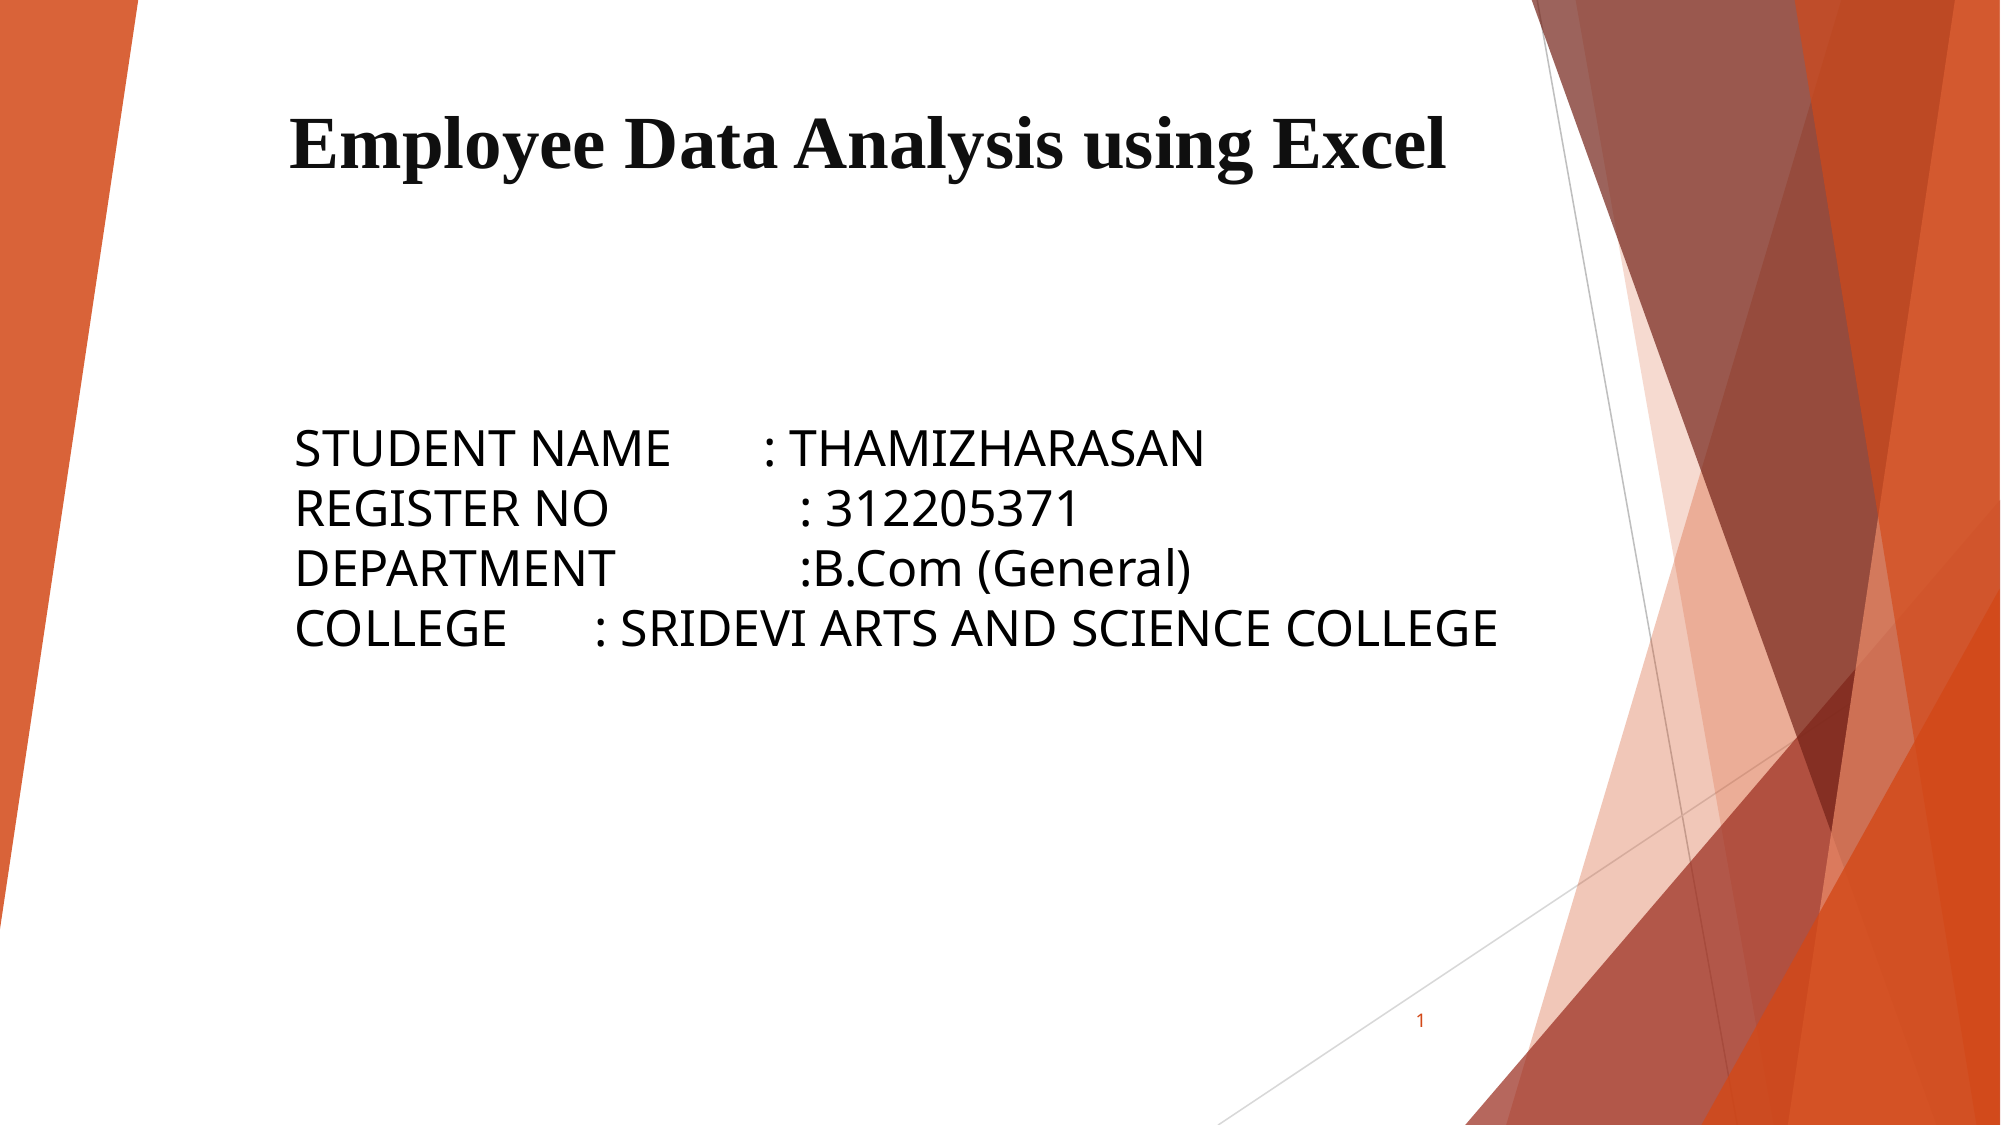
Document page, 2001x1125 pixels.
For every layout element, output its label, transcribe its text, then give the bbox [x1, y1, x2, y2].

title Employee Data Analysis using Excel [0, 93, 1522, 454]
text_box STUDENT NAME : THAMIZHARASAN REGISTER NO : 312205371 DEPARTMENT :B.Com (General) COLLEGE : SRIDEVI ARTS AND SCIENCE COLLEGE [280, 409, 2000, 724]
text_box [1409, 1010, 1522, 1032]
